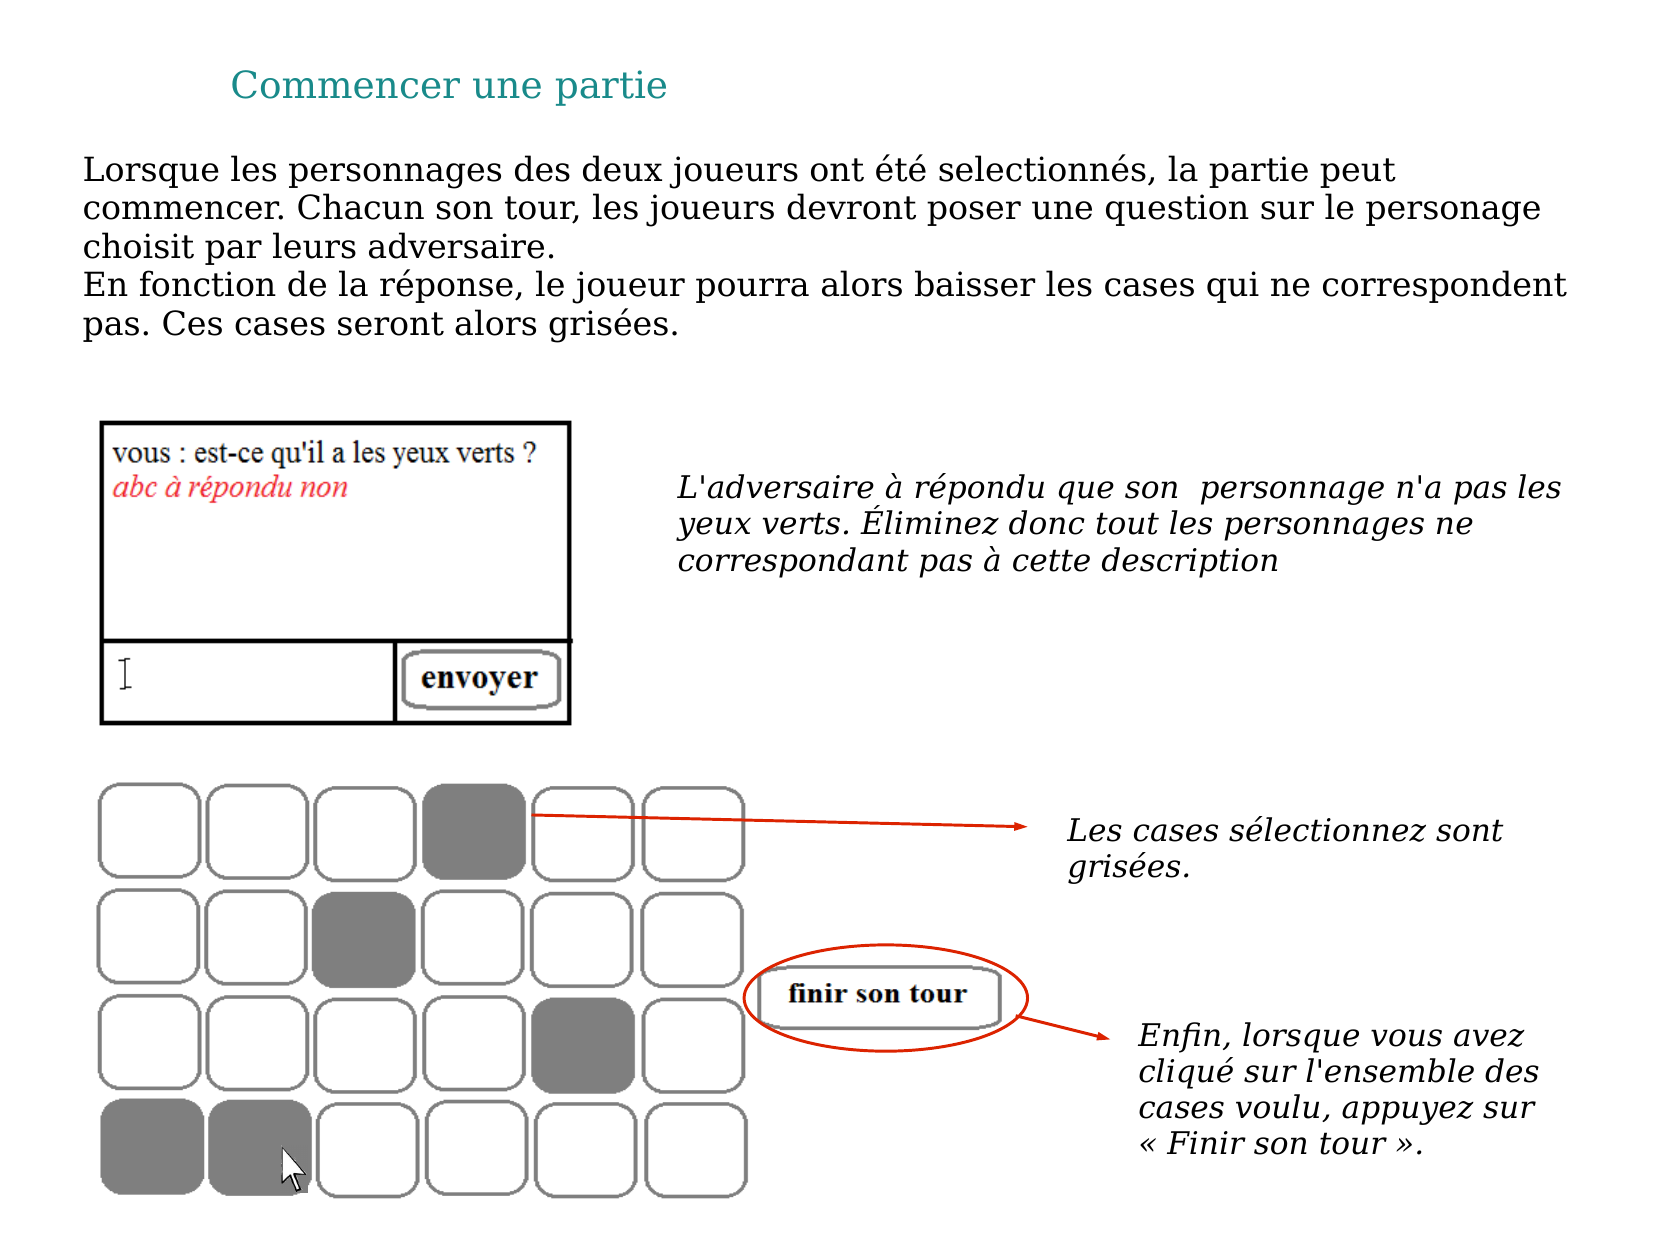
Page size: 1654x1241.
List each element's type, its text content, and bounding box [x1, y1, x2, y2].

picture [746, 947, 1006, 1049]
picture [94, 415, 576, 733]
picture [94, 779, 1006, 1202]
text_box Les cases sélectionnez sont grisées. [1051, 803, 1583, 894]
text_box Enfin, lorsque vous avez cliqué sur l'ensemble des cases voulu, appuyez sur « Finir son tour ». [1122, 1008, 1583, 1171]
text_box L'adversaire à répondu que son personnage n'a pas les yeux verts. Éliminez donc tout les personnages ne correspondant pas à cette description [661, 460, 1595, 588]
text_box Commencer une partie Lorsque les personnages des deux joueurs ont été selectionnés, la partie peut commencer. Chacun son tour, les joueurs devront poser une question sur le personage choisit par leurs adversaire. En fonction de la réponse, le joueur pourra alors baisser les cases qui ne correspondent pas. Ces cases seront alors grisées. [70, 59, 1595, 348]
